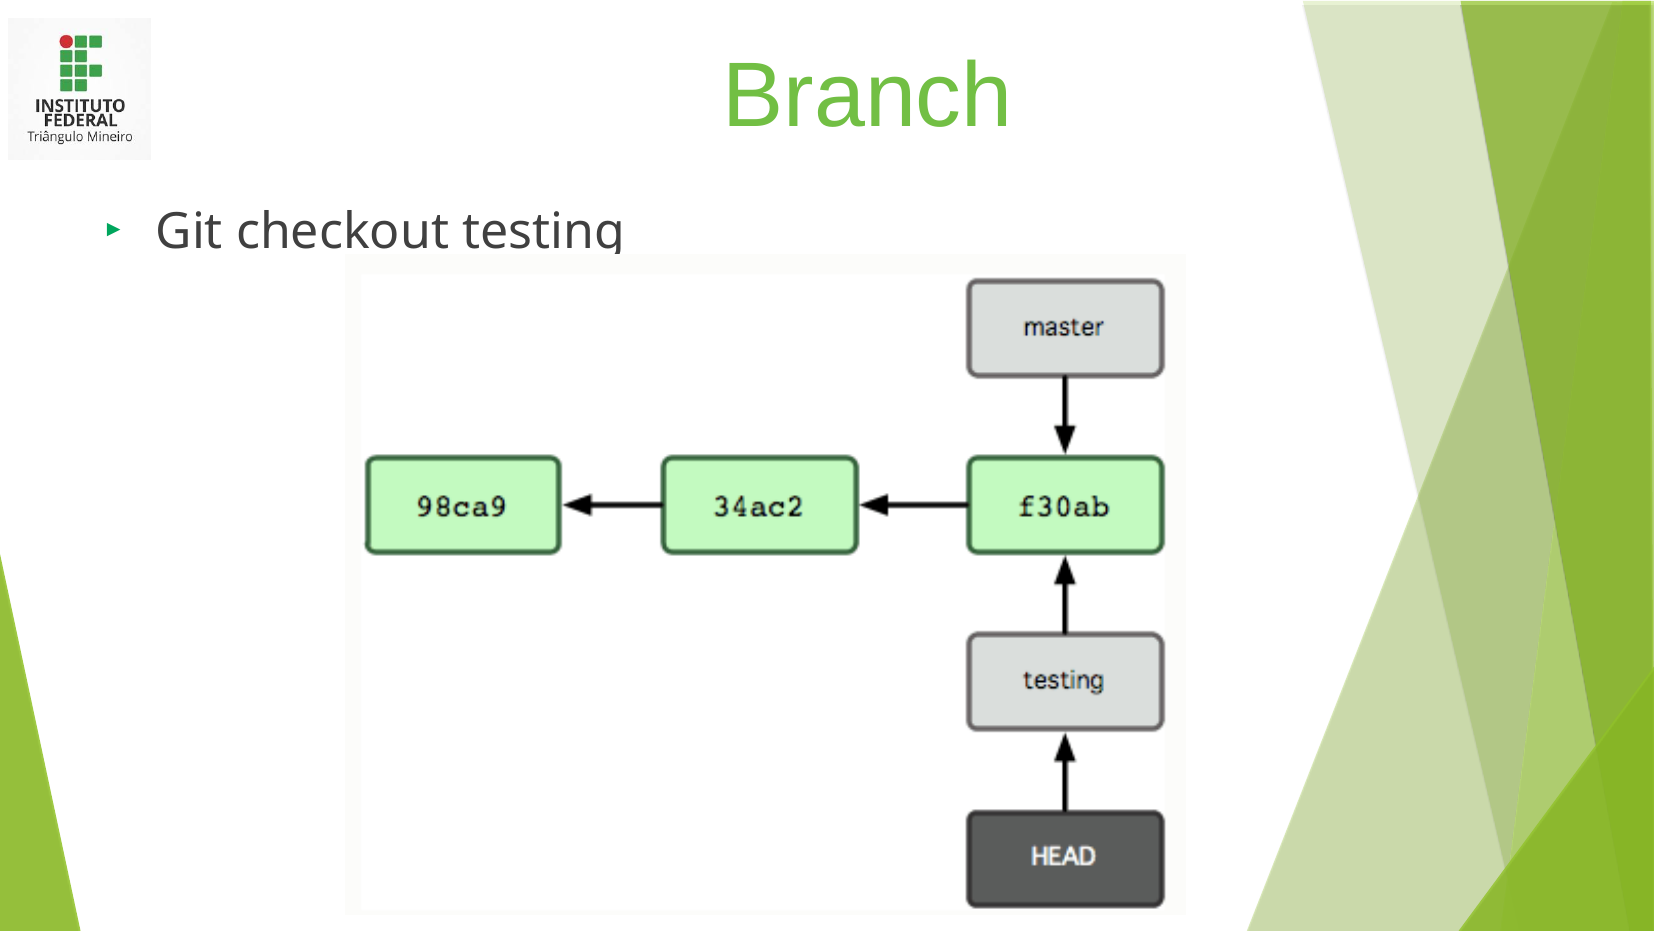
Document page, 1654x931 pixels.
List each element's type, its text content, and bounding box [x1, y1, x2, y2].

picture [8, 18, 151, 160]
list Git checkout testing [82, 195, 1571, 758]
picture [345, 254, 1186, 916]
title Branch [165, 31, 1571, 160]
